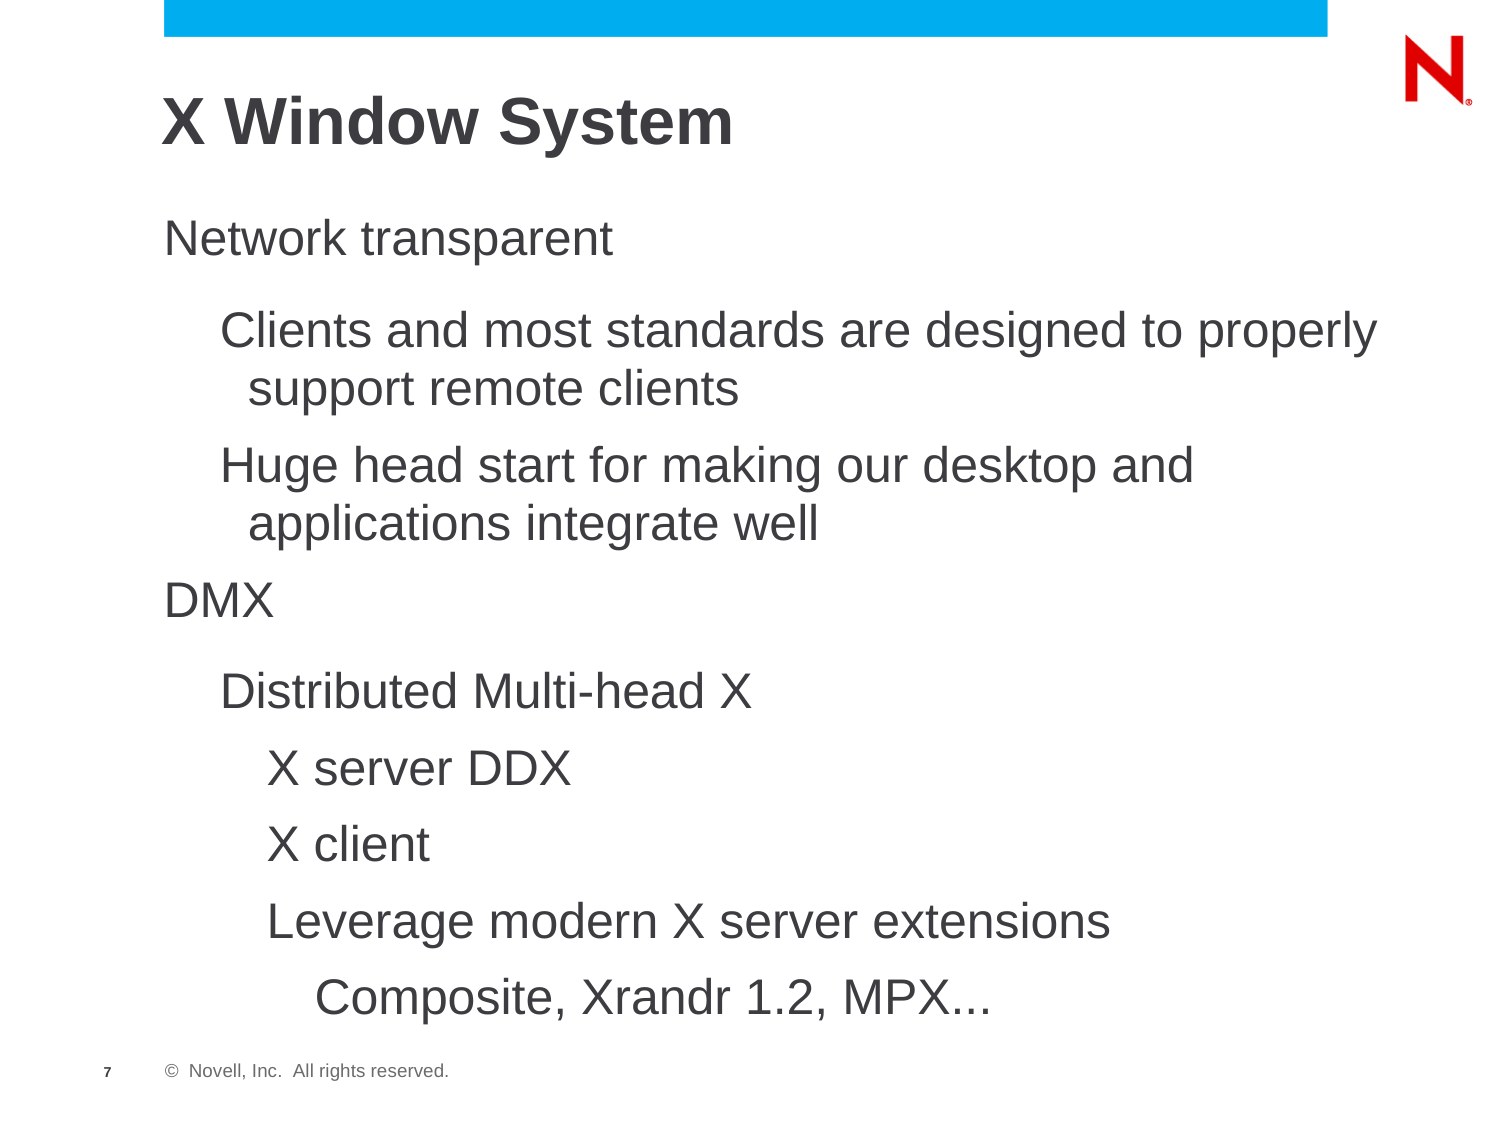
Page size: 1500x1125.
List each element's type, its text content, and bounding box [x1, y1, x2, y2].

picture [1403, 32, 1473, 107]
list Network transparent Clients and most standards are designed to properly support remote clients Huge head start for making our desktop and applications integrate well DMX Distributed Multi-head X X server DDX X client Leverage modern X server extensions Composite, Xrandr 1.2, MPX... [163, 207, 1404, 1051]
title X Window System [161, 41, 1383, 205]
